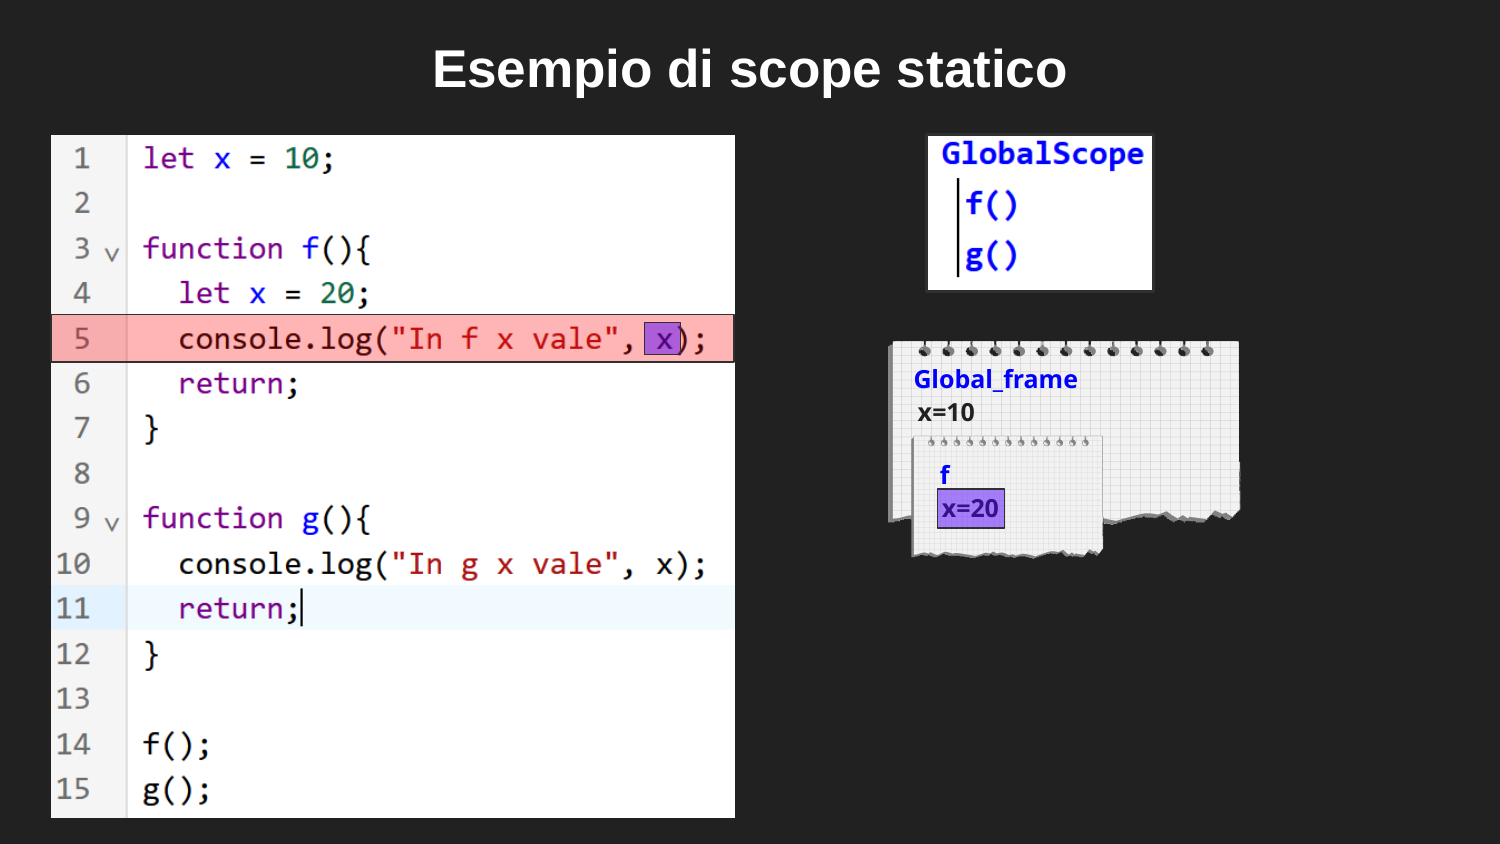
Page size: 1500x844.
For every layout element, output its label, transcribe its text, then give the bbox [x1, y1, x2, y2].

picture [51, 135, 735, 314]
text_box [937, 489, 1005, 528]
picture [928, 136, 1153, 290]
text_box [51, 314, 735, 363]
text_box x=10 [902, 402, 1180, 442]
title Esempio di scope statico [51, 20, 1449, 114]
text_box x=20 [926, 498, 1053, 537]
picture [882, 338, 1249, 561]
text_box f [924, 465, 1051, 505]
picture [51, 363, 735, 818]
text_box Global_frame [898, 369, 1175, 409]
